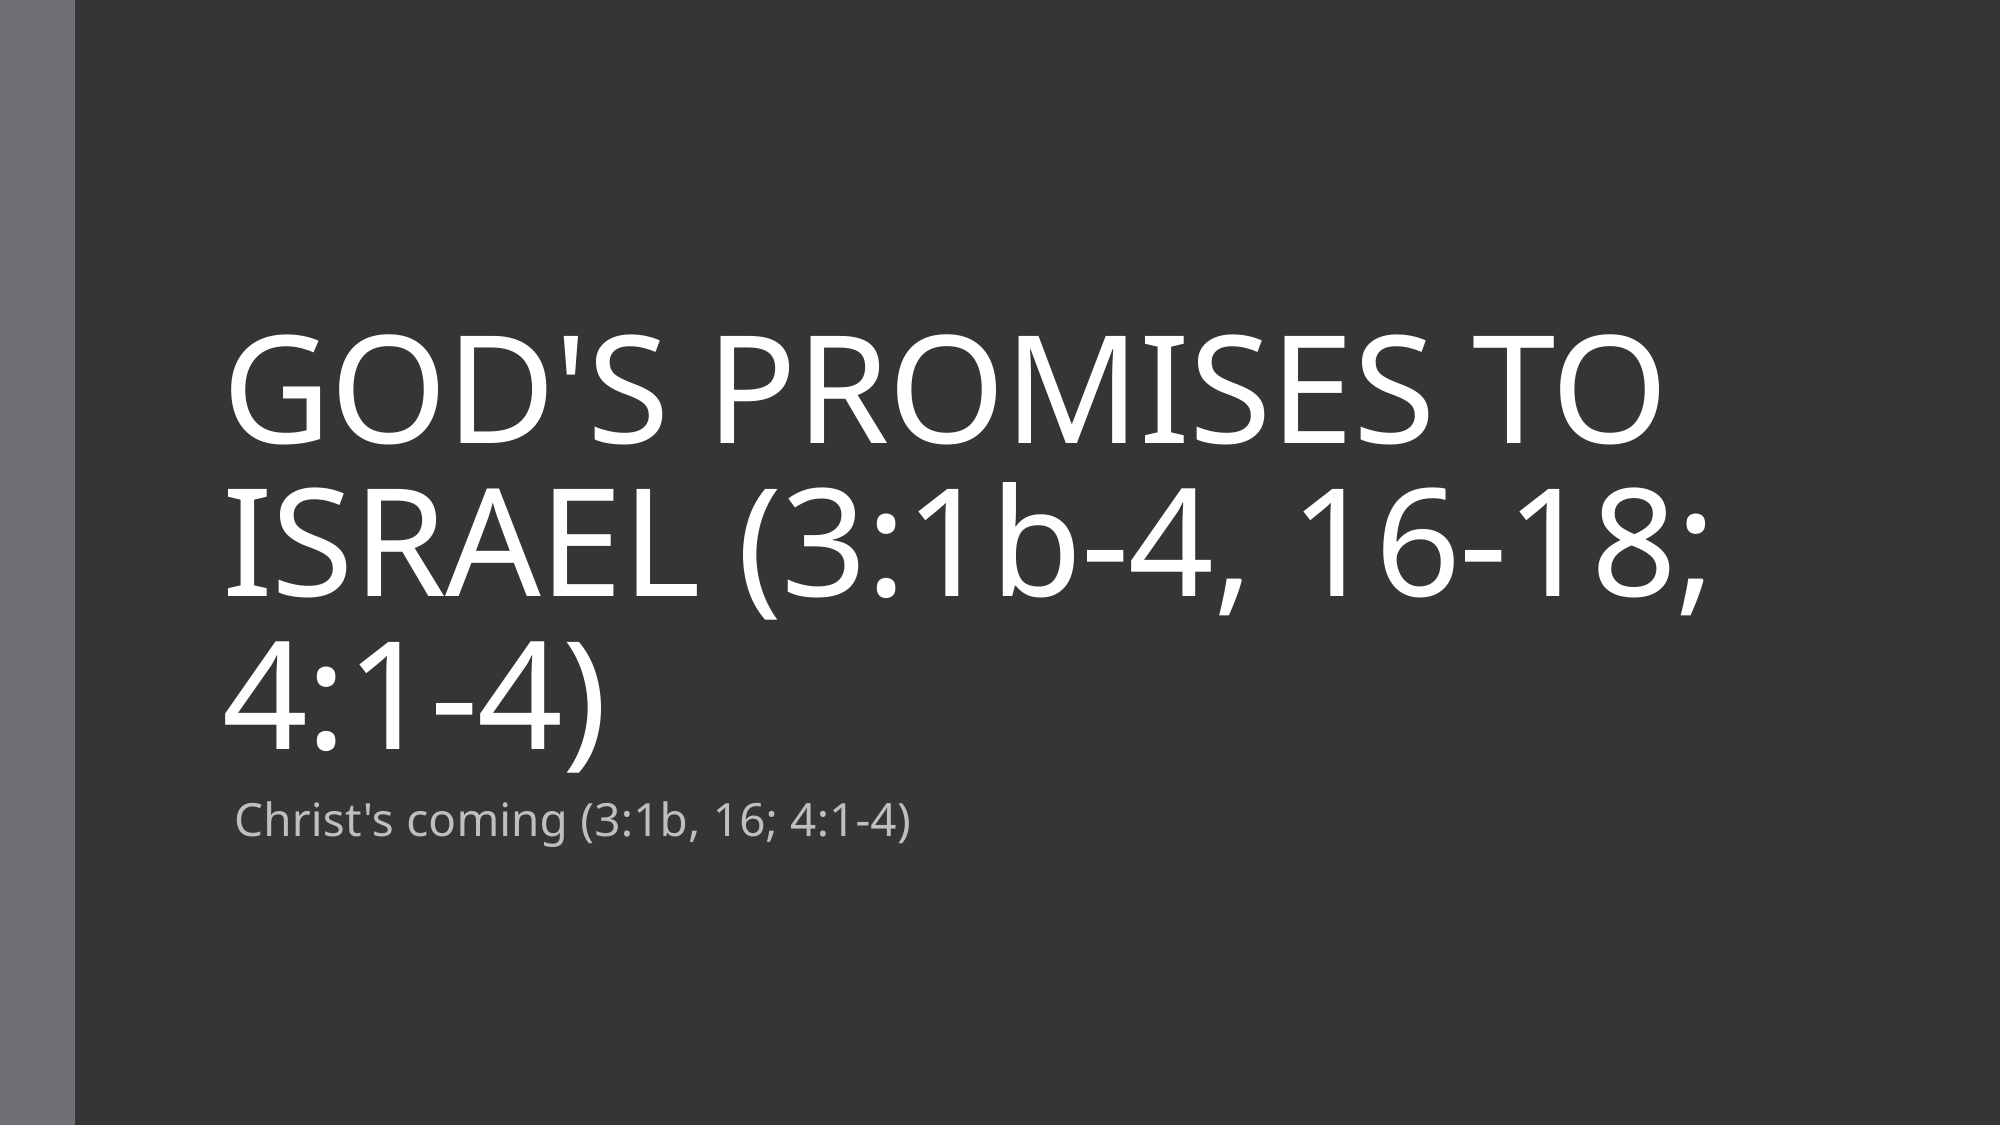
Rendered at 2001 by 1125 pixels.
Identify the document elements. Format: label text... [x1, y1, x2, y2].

title GOD'S PROMISES TO ISRAEL (3:1b-4, 16-18; 4:1-4) [206, 124, 1752, 787]
subtitle Christ's coming (3:1b, 16; 4:1-4) [206, 787, 1752, 1066]
